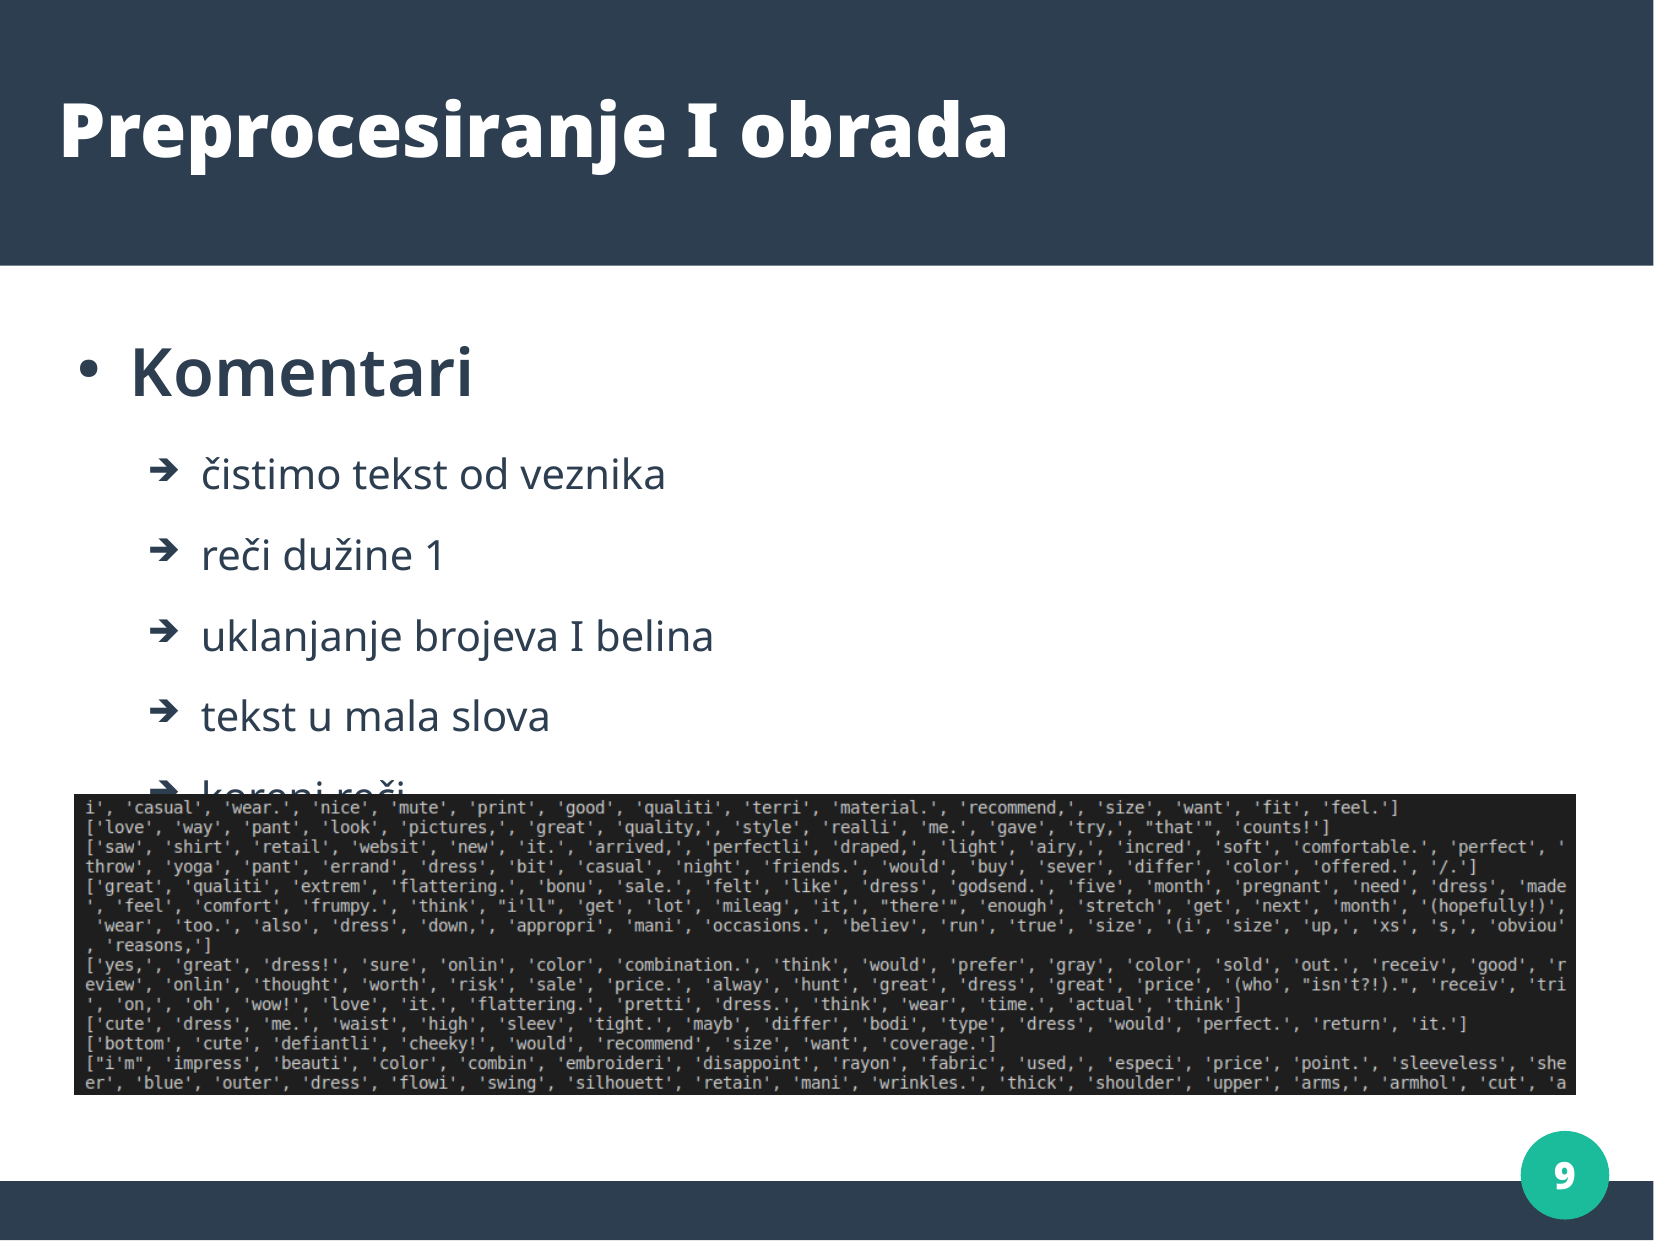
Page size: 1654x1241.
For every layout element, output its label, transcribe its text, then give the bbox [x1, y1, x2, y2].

title Preprocesiranje I obrada [59, 49, 1595, 207]
list Komentari čistimo tekst od veznika reči dužine 1 uklanjanje brojeva I belina tekst u mala slova koreni reči [59, 324, 1595, 1152]
picture [74, 794, 1576, 1096]
